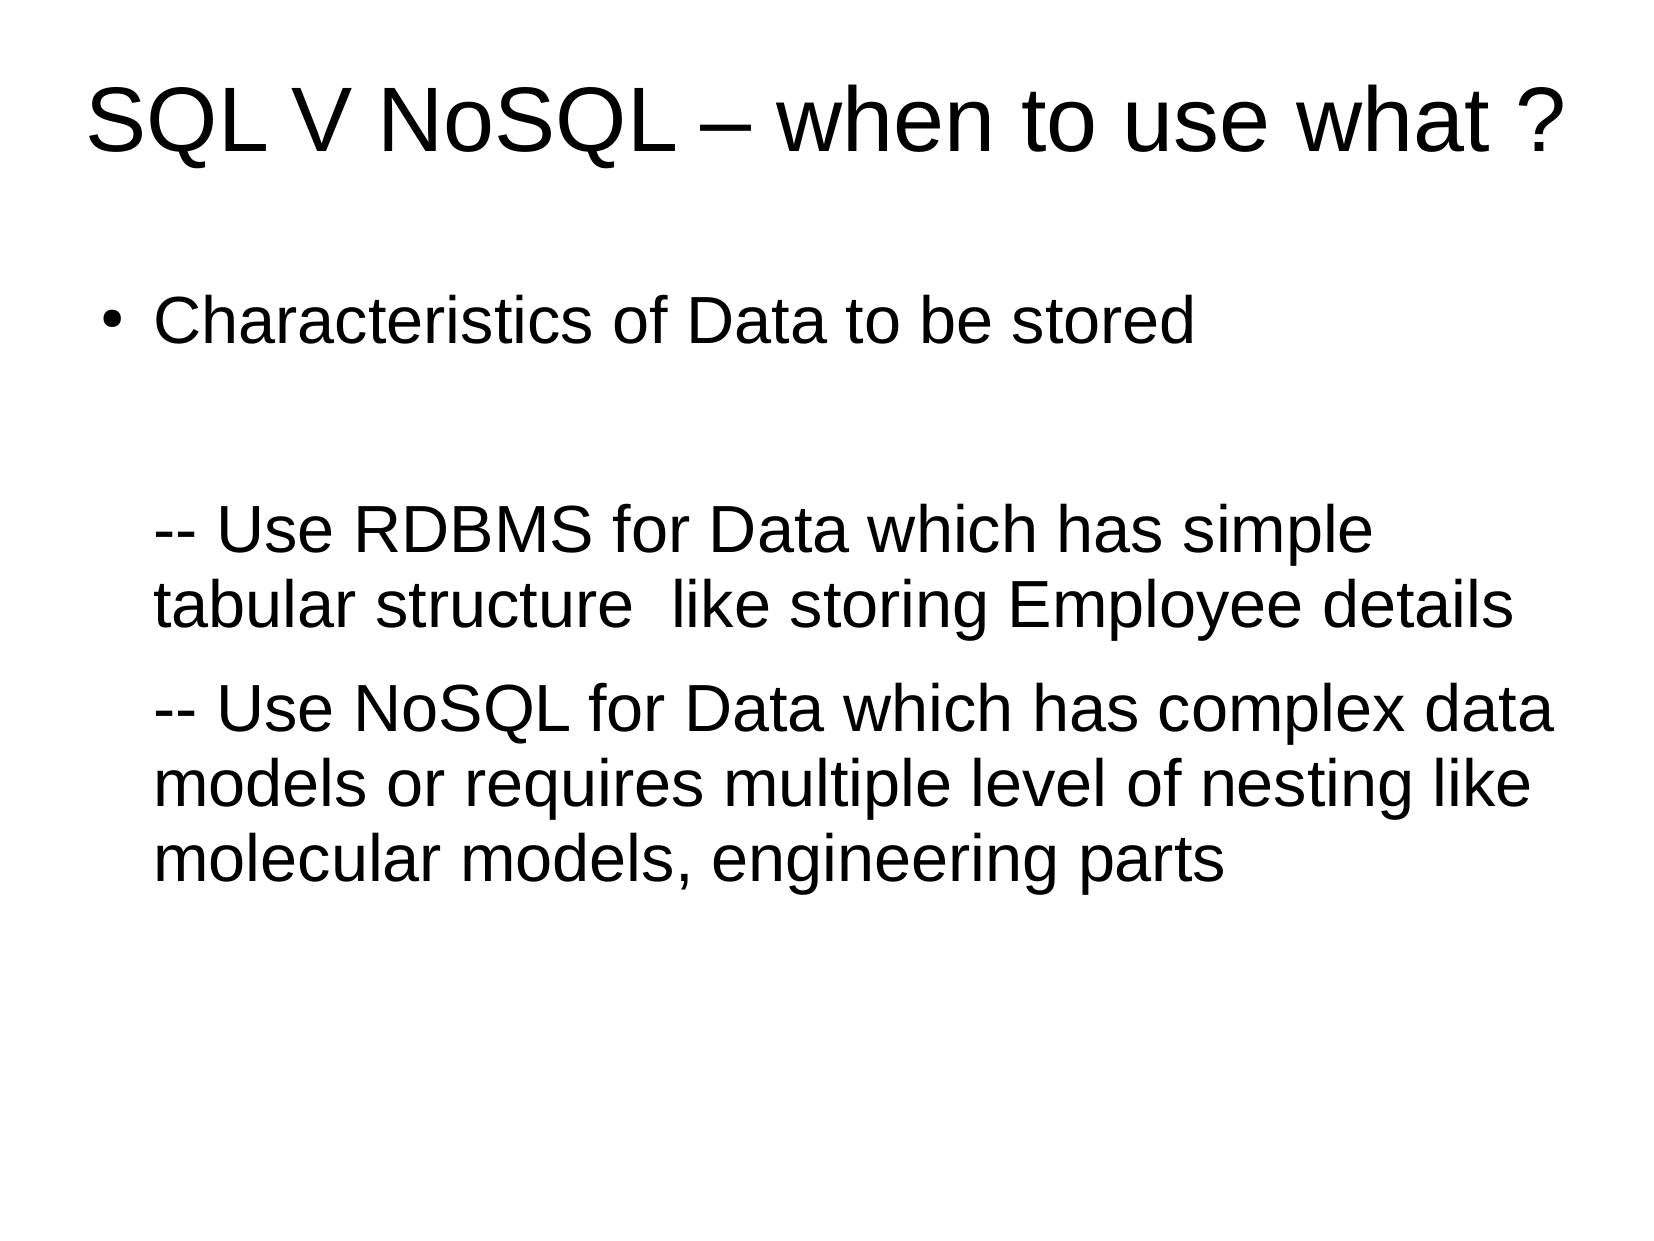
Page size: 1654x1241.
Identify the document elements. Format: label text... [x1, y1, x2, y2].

title SQL V NoSQL – when to use what ? [82, 59, 1571, 283]
list Characteristics of Data to be stored -- Use RDBMS for Data which has simple tabular structure like storing Employee details -- Use NoSQL for Data which has complex data models or requires multiple level of nesting like molecular models, engineering parts [82, 283, 1571, 1086]
